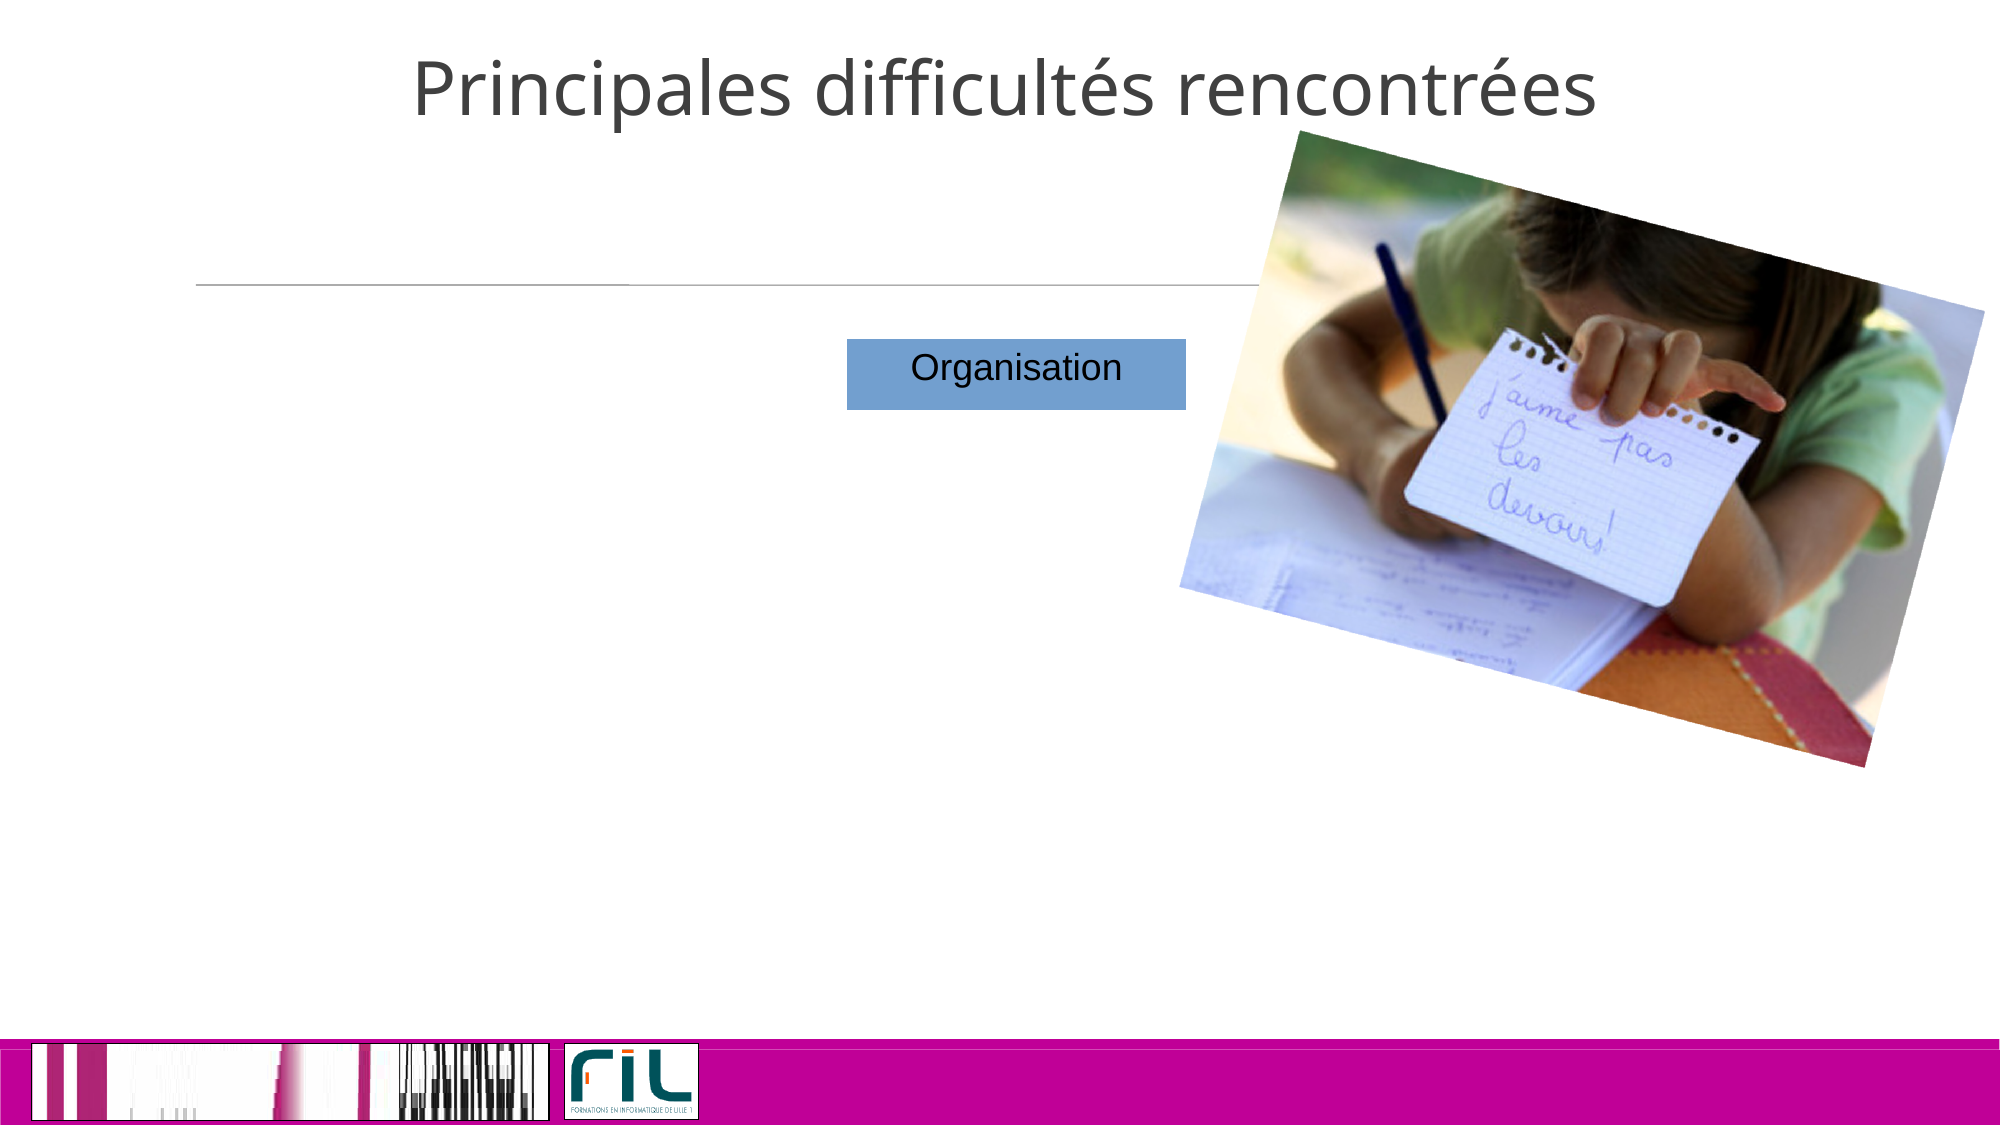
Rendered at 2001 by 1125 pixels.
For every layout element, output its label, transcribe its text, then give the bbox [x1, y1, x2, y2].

picture [1178, 129, 1985, 768]
title Principales difficultés rencontrées [180, 47, 1830, 285]
table_header Organisation [847, 339, 1186, 410]
picture [564, 1043, 699, 1120]
picture [32, 1044, 549, 1120]
